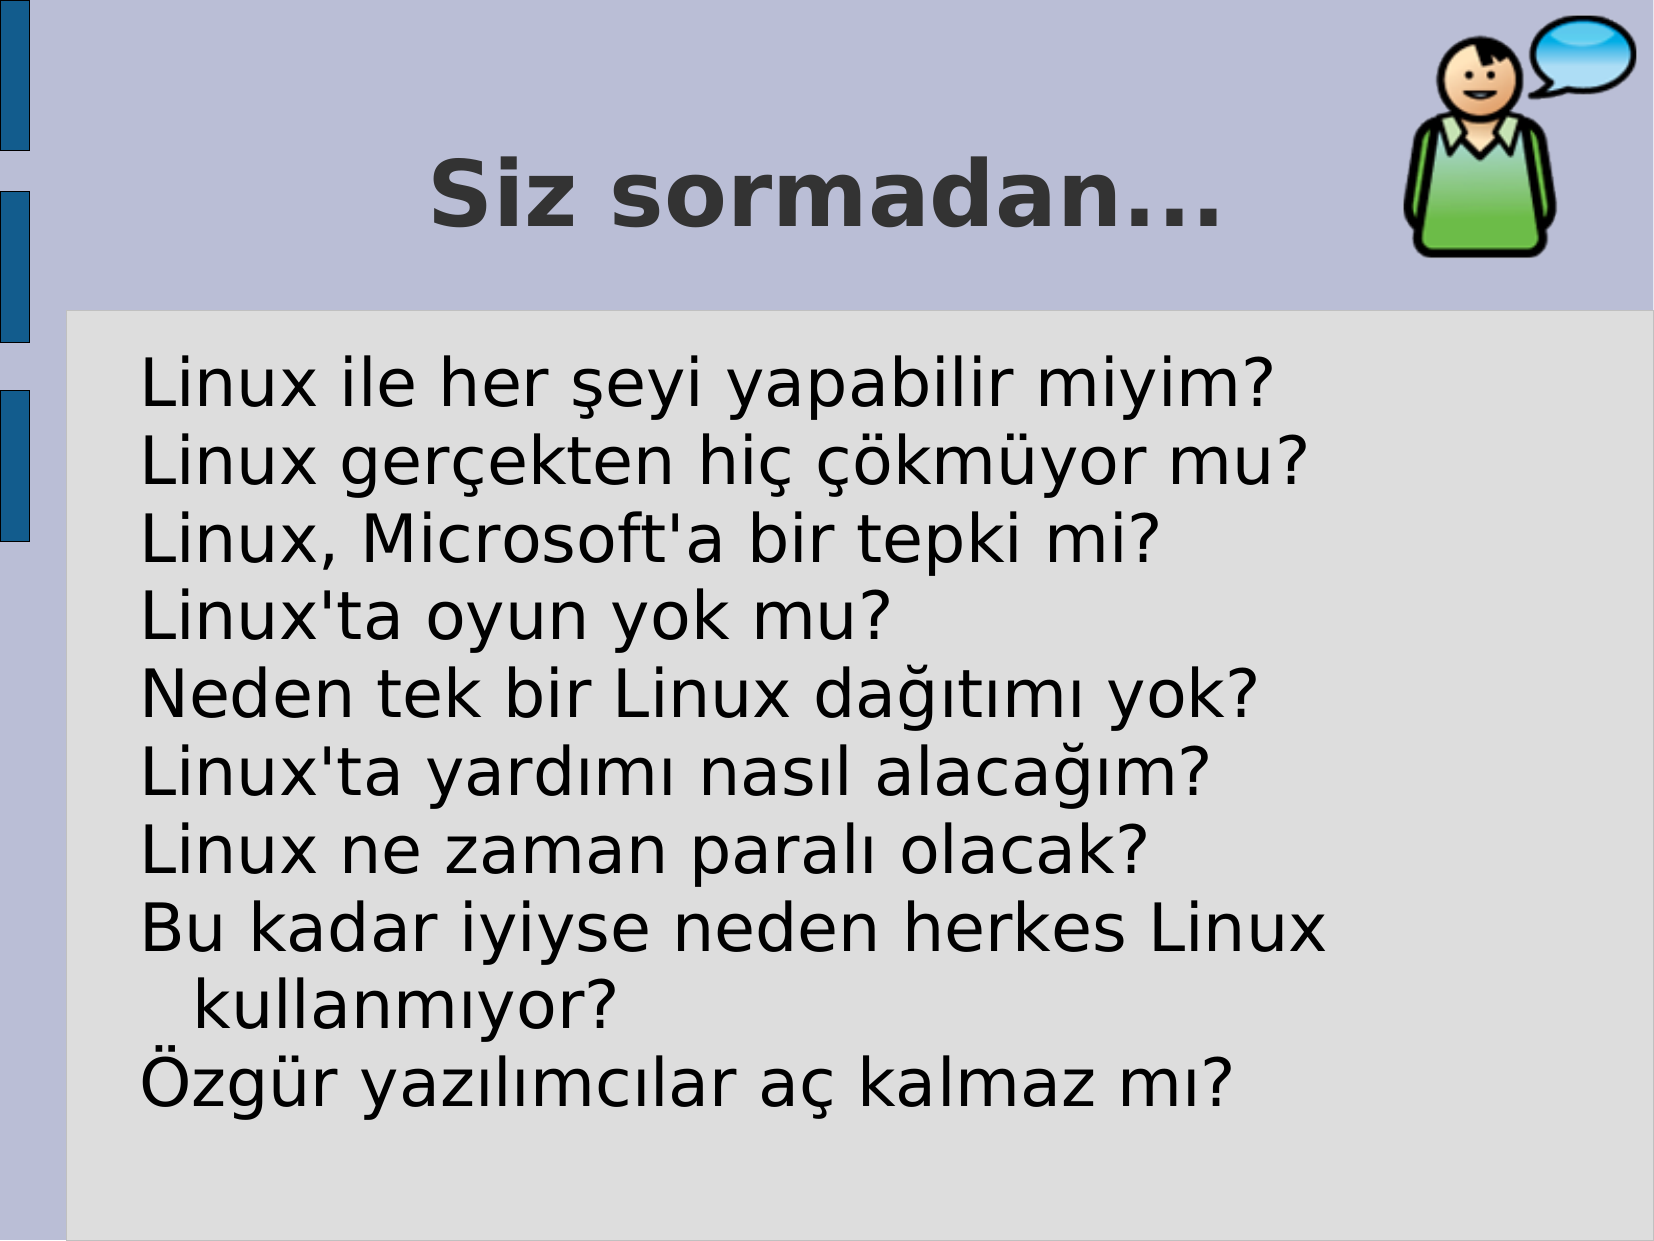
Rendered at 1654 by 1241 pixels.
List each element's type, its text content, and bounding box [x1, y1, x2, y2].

list Linux ile her şeyi yapabilir miyim? Linux gerçekten hiç çökmüyor mu? Linux, Microsoft'a bir tepki mi? Linux'ta oyun yok mu? Neden tek bir Linux dağıtımı yok? Linux'ta yardımı nasıl alacağım? Linux ne zaman paralı olacak? Bu kadar iyiyse neden herkes Linux kullanmıyor? Özgür yazılımcılar aç kalmaz mı? [121, 344, 1534, 1127]
title Siz sormadan... [121, 91, 1534, 299]
picture [1387, 0, 1654, 267]
